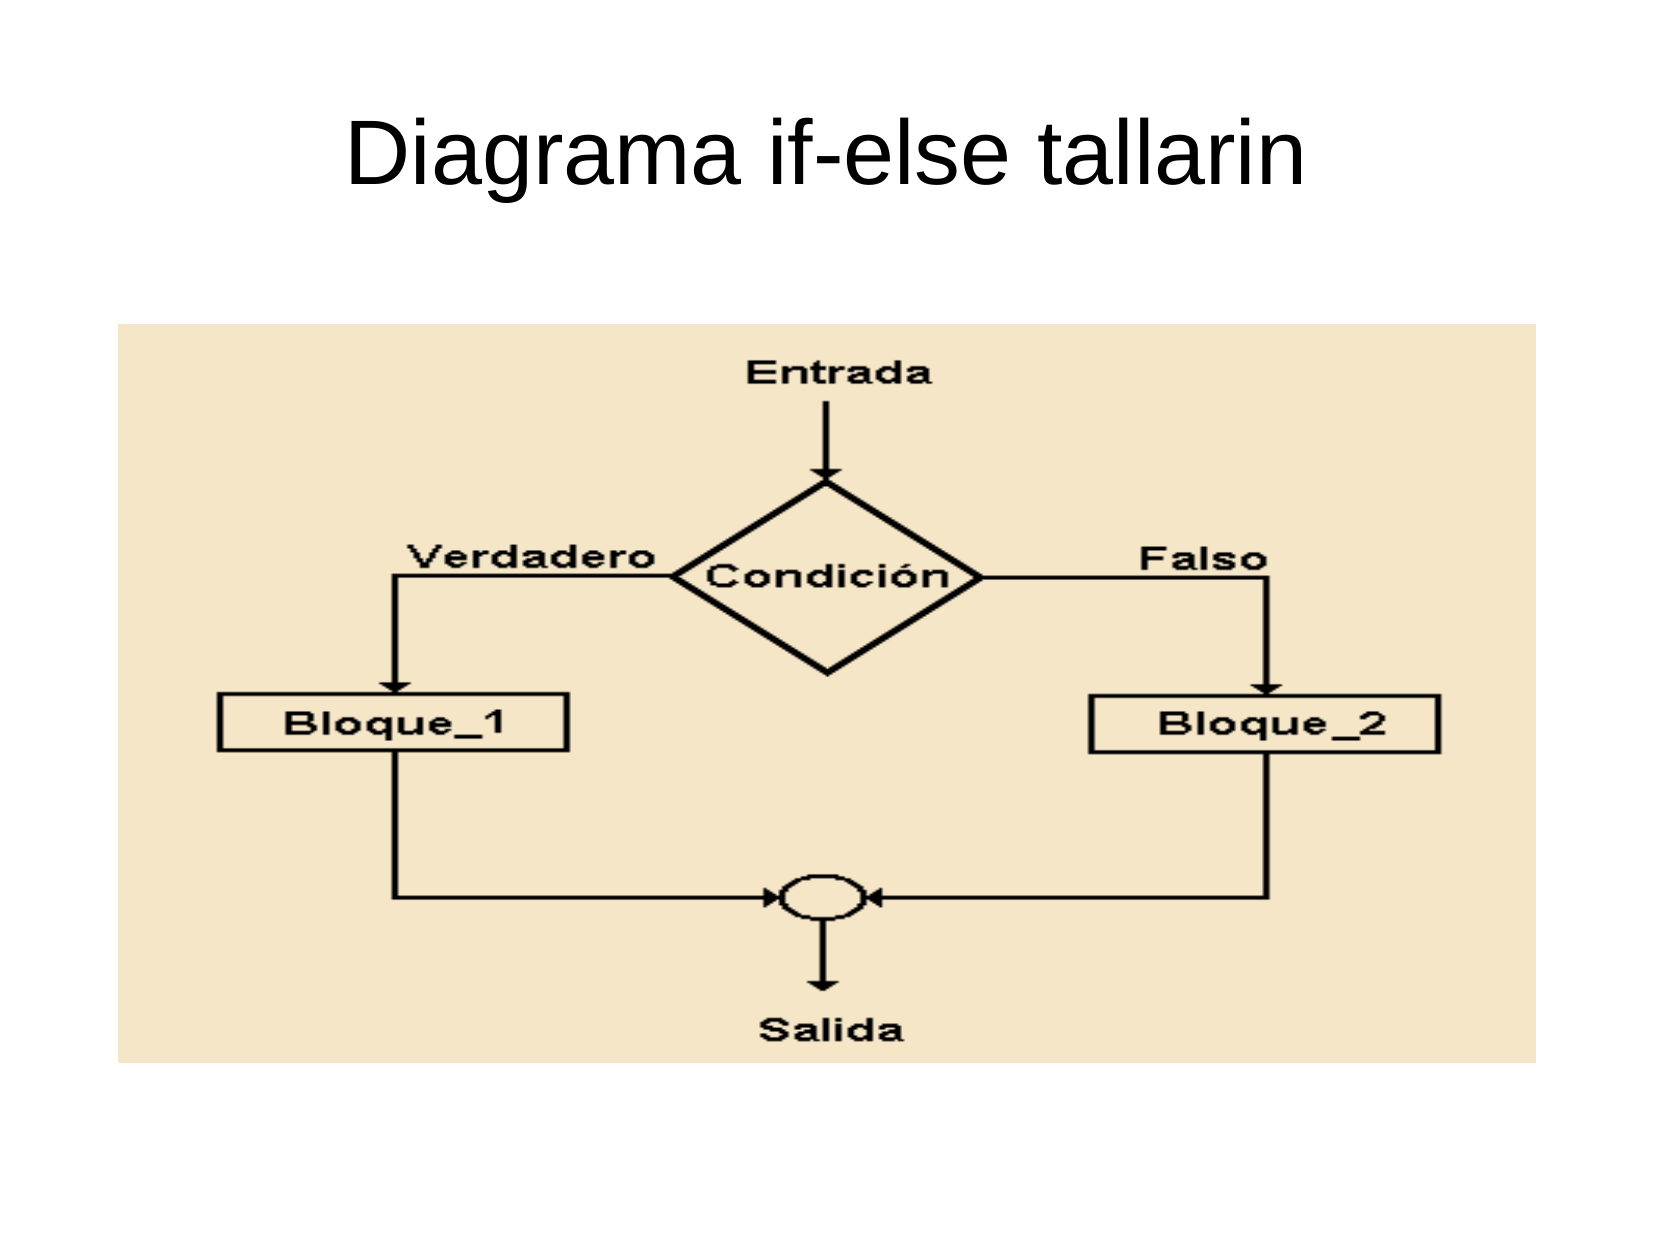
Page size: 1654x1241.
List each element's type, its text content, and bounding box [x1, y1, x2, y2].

title Diagrama if-else tallarin [82, 49, 1571, 257]
picture [118, 324, 1536, 1063]
